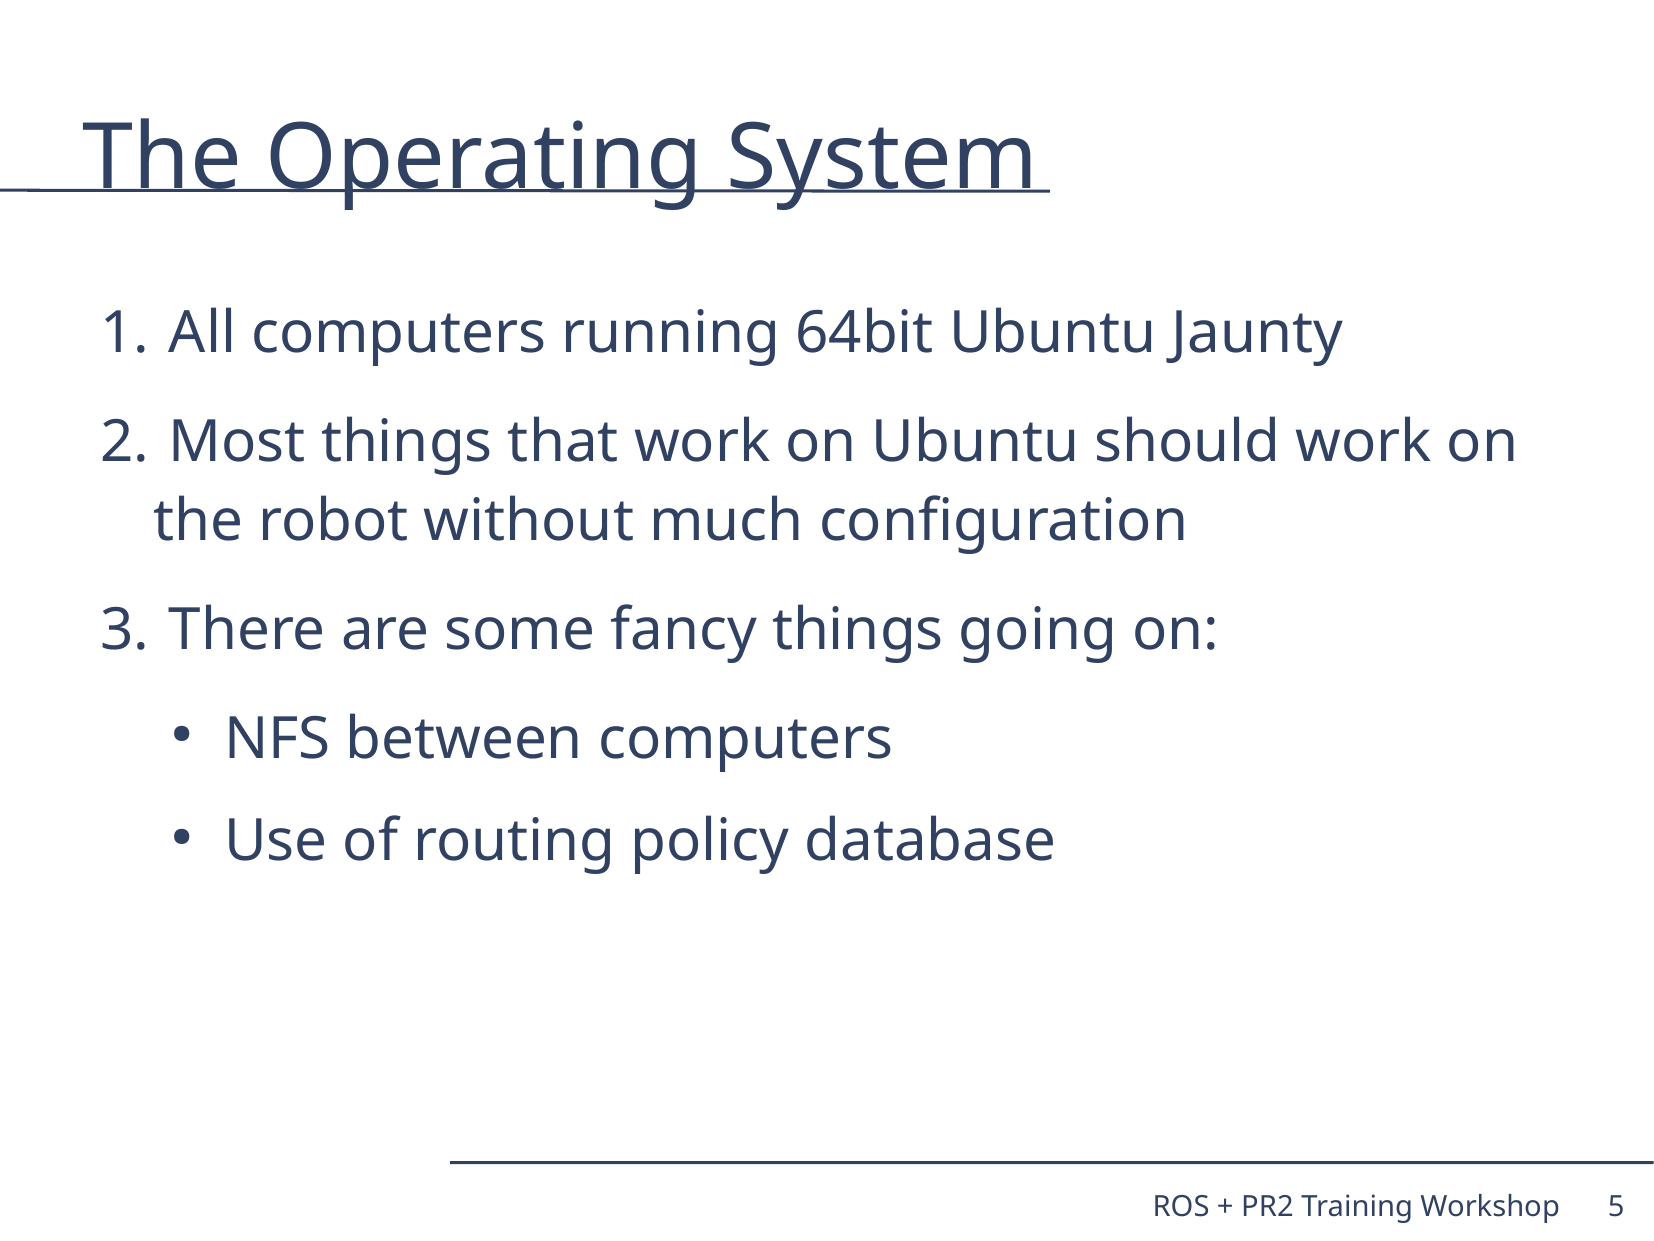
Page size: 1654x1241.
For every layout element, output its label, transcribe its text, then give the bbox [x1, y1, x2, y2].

list All computers running 64bit Ubuntu Jaunty Most things that work on Ubuntu should work on the robot without much configuration There are some fancy things going on: NFS between computers Use of routing policy database [82, 290, 1571, 1109]
title The Operating System [82, 56, 1571, 250]
